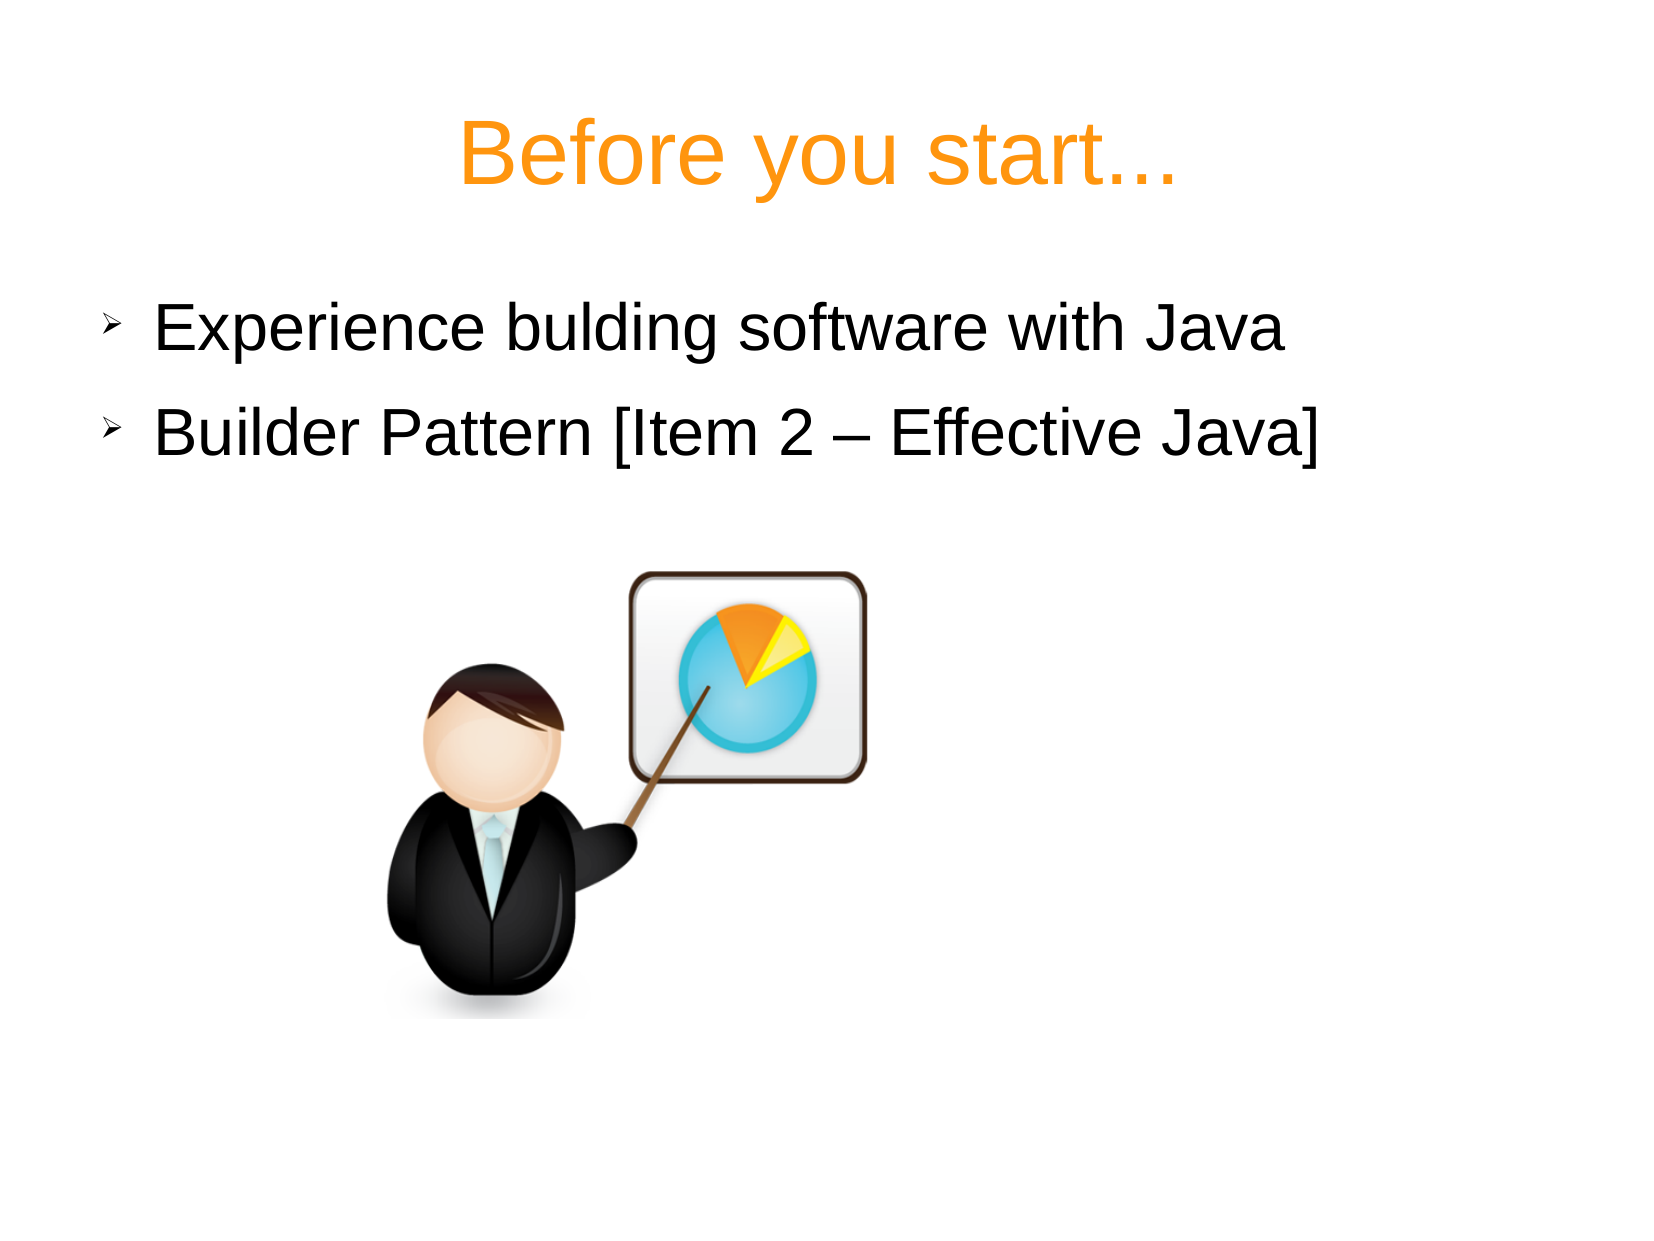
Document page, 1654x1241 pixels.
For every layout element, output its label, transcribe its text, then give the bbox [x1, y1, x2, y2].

title Before you start... [82, 49, 1571, 257]
list Experience bulding software with Java Builder Pattern [Item 2 – Effective Java] [82, 290, 1571, 1010]
picture [354, 531, 886, 1019]
